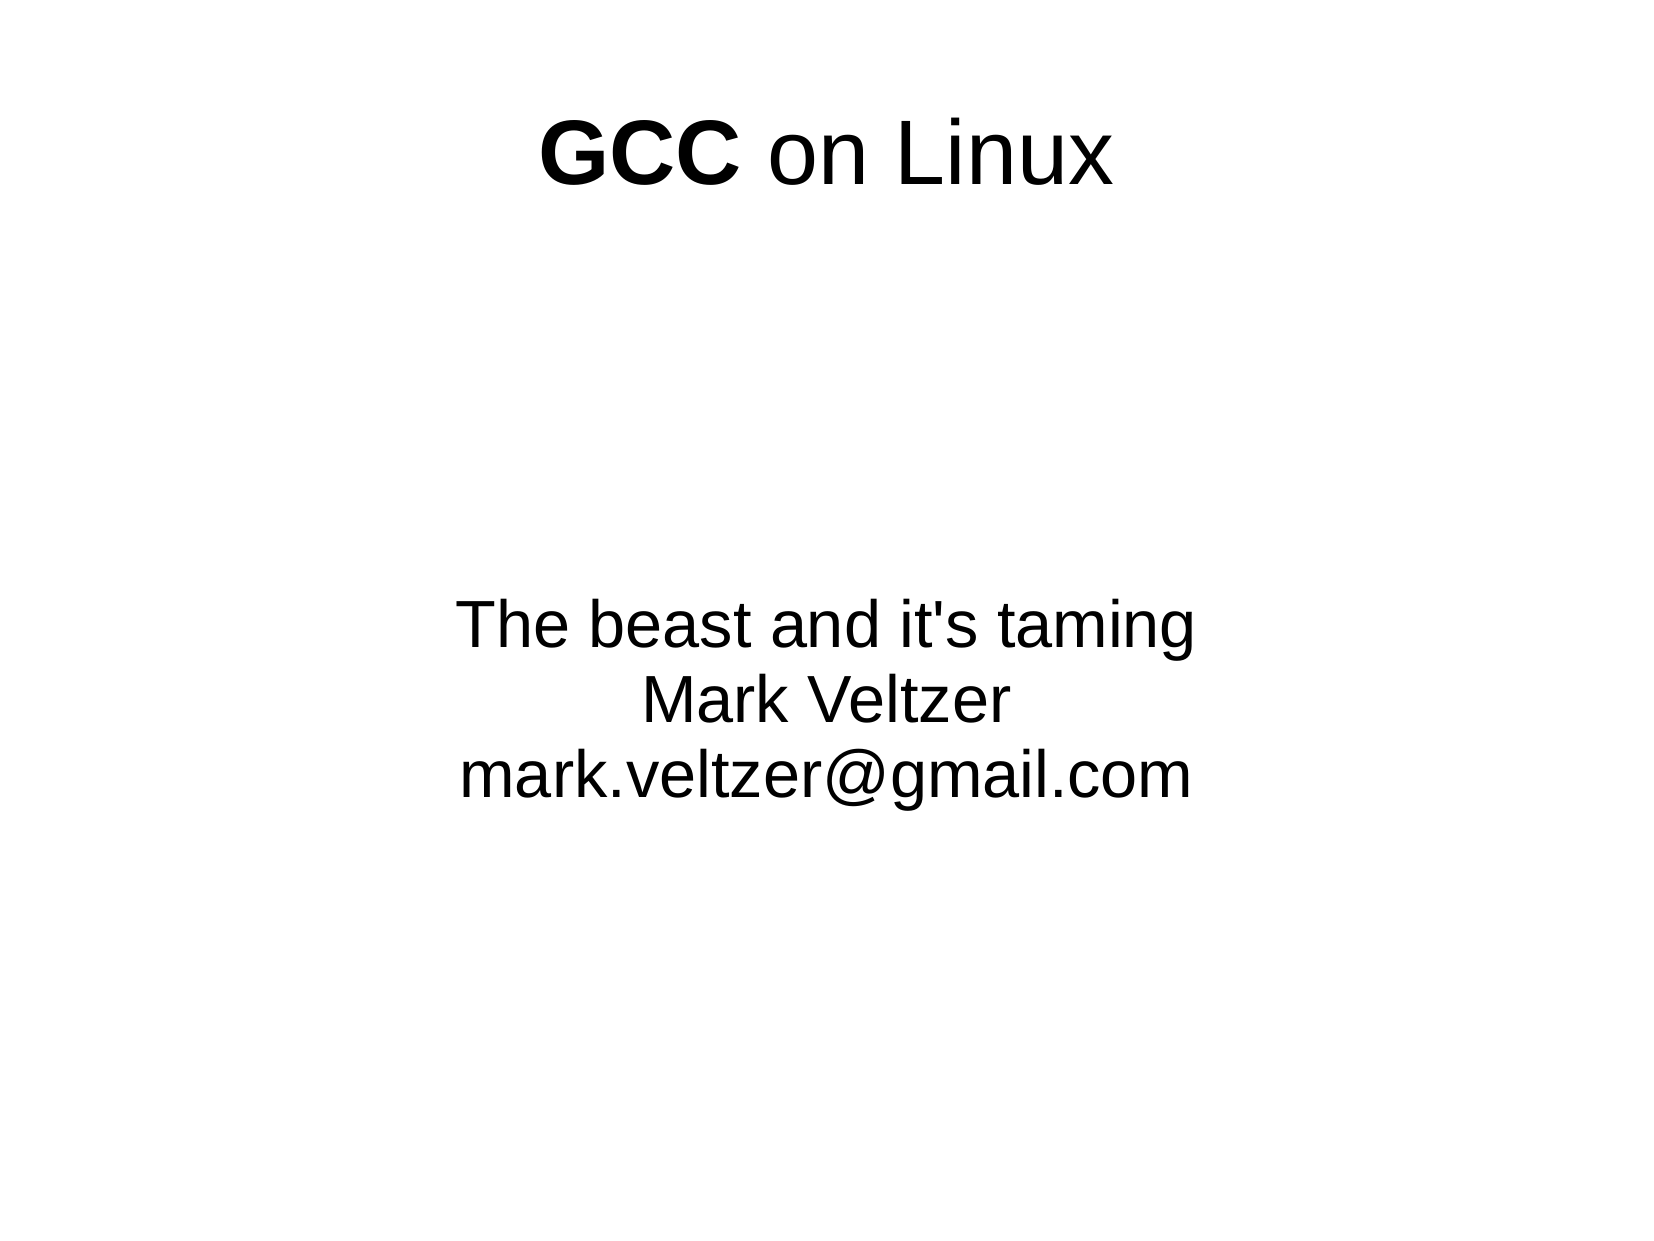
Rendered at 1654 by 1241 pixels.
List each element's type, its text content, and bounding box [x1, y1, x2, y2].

subtitle The beast and it's taming Mark Veltzer mark.veltzer@gmail.com [82, 290, 1571, 1109]
title GCC on Linux [82, 49, 1571, 257]
